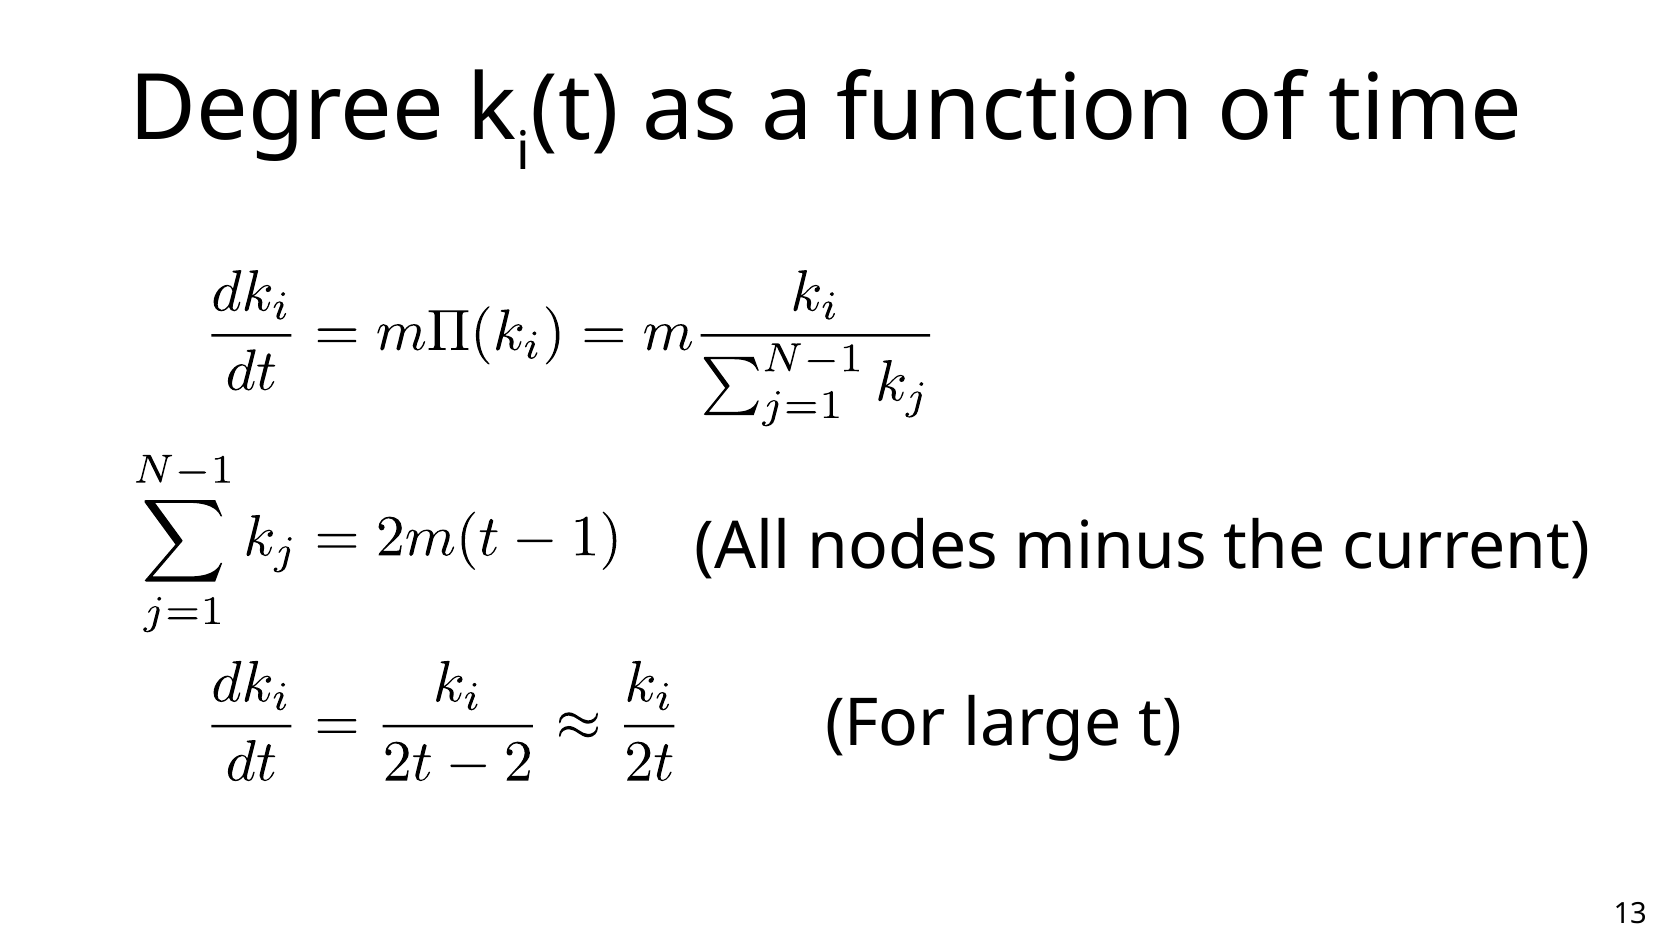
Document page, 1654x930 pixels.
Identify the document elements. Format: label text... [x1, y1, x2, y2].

list (All nodes minus the current) [694, 498, 1636, 589]
title Degree ki(t) as a function of time [82, 1, 1571, 225]
list (For large t) [825, 675, 1636, 766]
text_box [133, 270, 931, 786]
